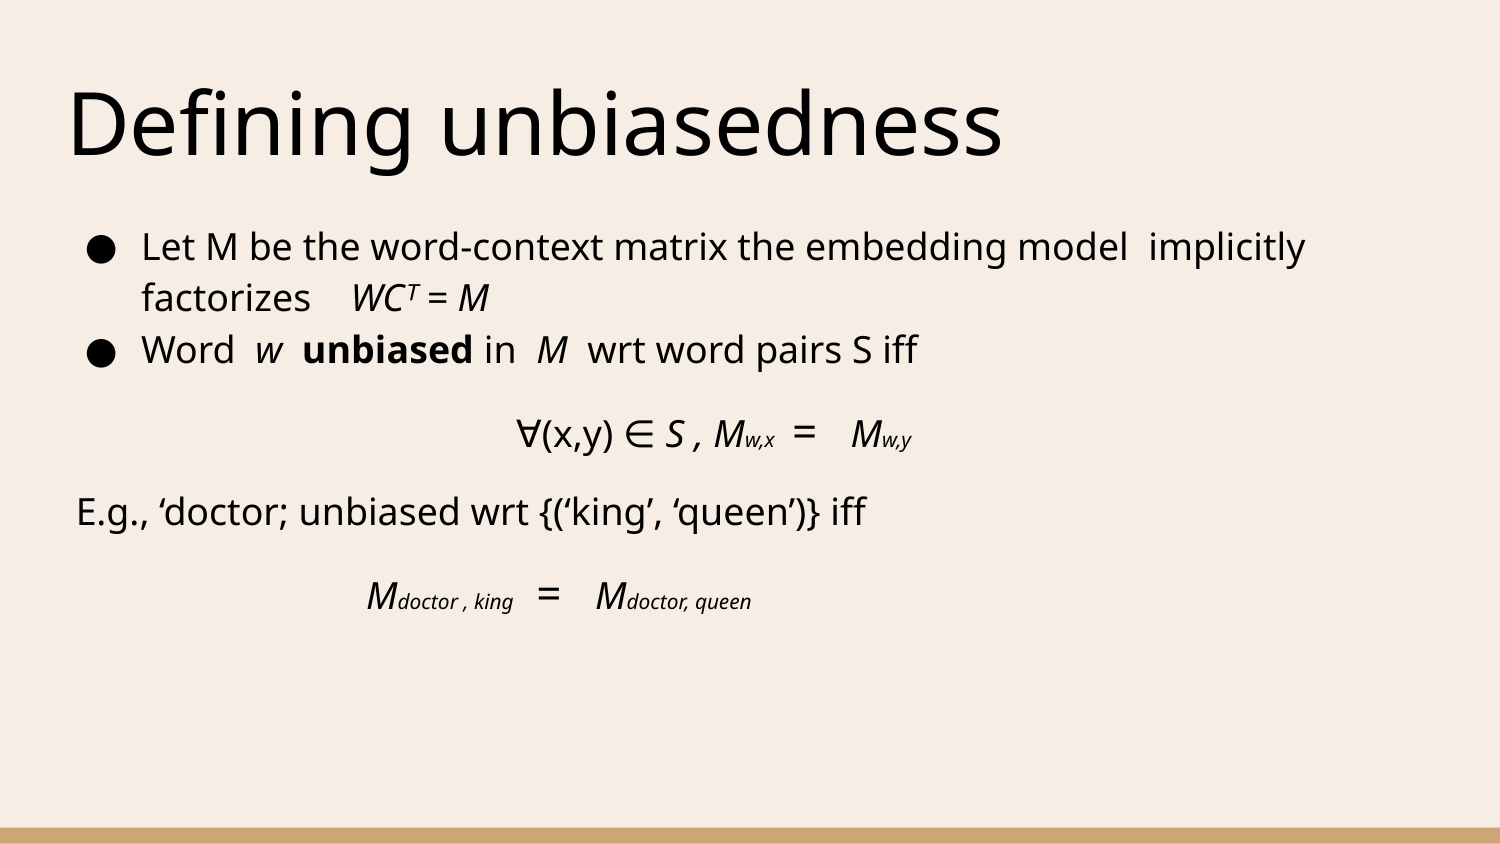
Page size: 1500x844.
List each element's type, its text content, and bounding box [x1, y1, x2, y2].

list Let M be the word-context matrix the embedding model implicitly factorizes WCᵀ = M Word w unbiased in M wrt word pairs S iff ∀(x,y) ∈ S , Mw,x = Mw,y E.g., ‘doctor; unbiased wrt {(‘king’, ‘queen’)} iff Mdoctor , king = Mdoctor, queen [51, 200, 1449, 752]
title Defining unbiasedness [51, 51, 1449, 189]
